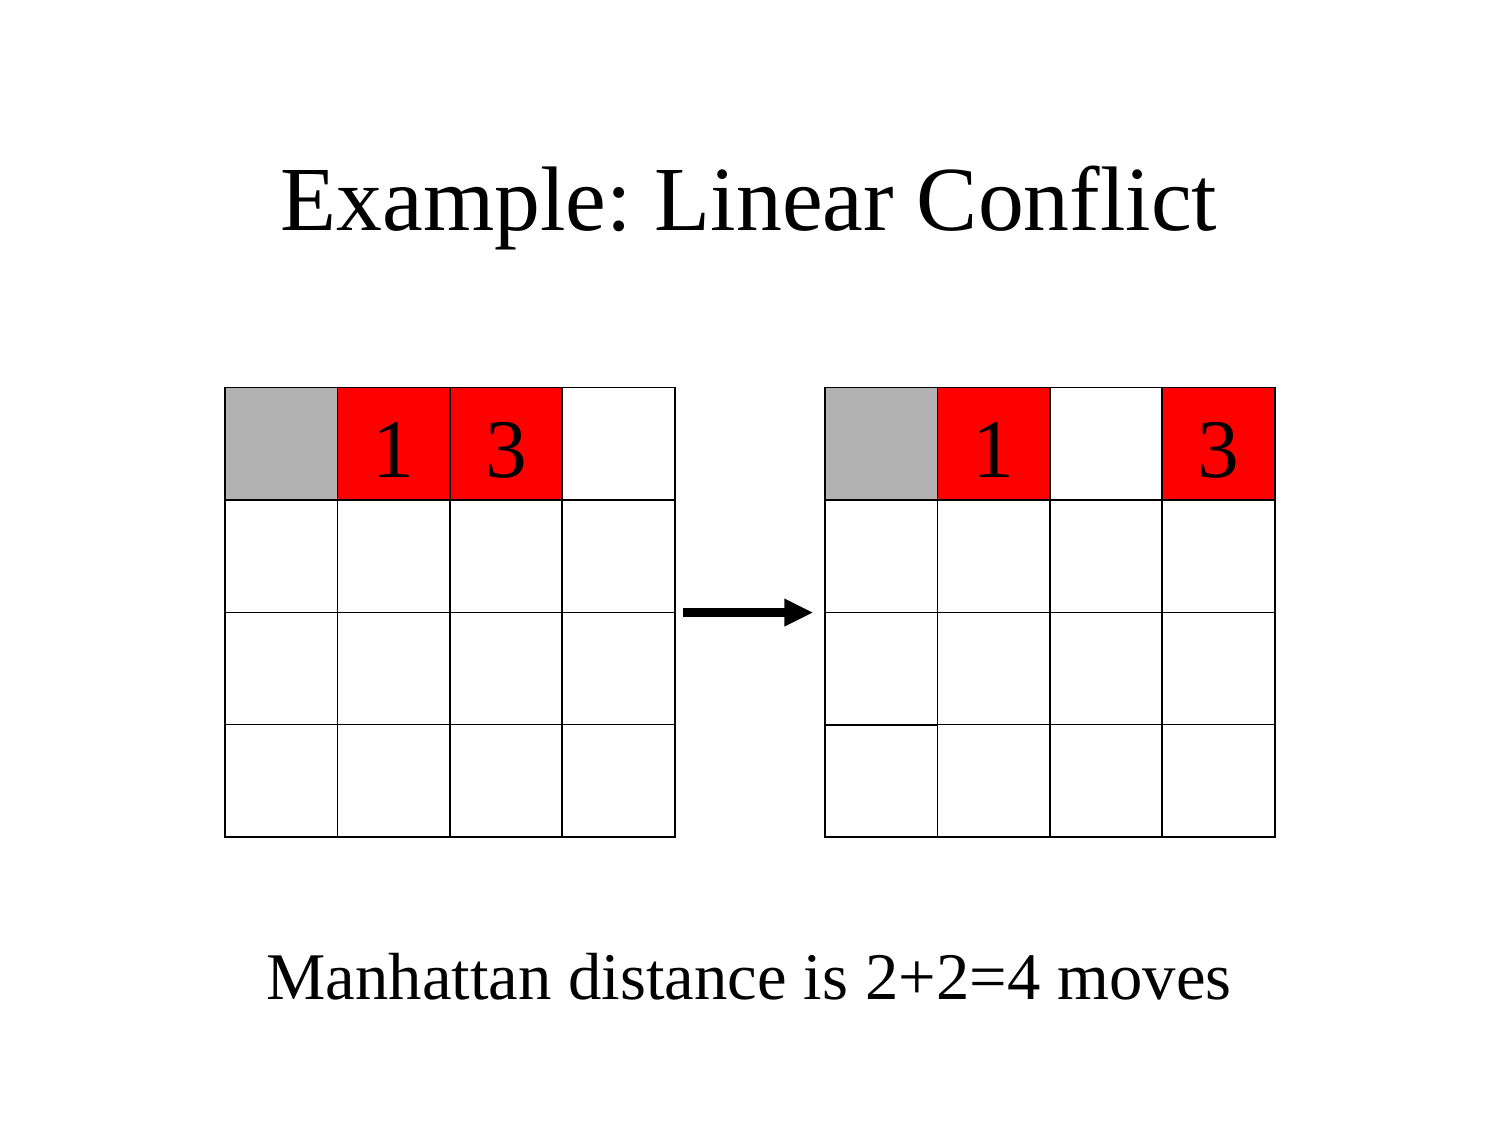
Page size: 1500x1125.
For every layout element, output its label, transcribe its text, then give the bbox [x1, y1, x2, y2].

text_box 1 [337, 387, 450, 499]
text_box Manhattan distance is 2+2=4 moves [212, 924, 1288, 1021]
text_box 3 [1163, 388, 1274, 499]
text_box [824, 387, 937, 499]
text_box 3 [451, 388, 561, 499]
text_box [224, 387, 337, 499]
text_box 1 [937, 387, 1050, 499]
text_box Example: Linear Conflict [112, 99, 1388, 288]
